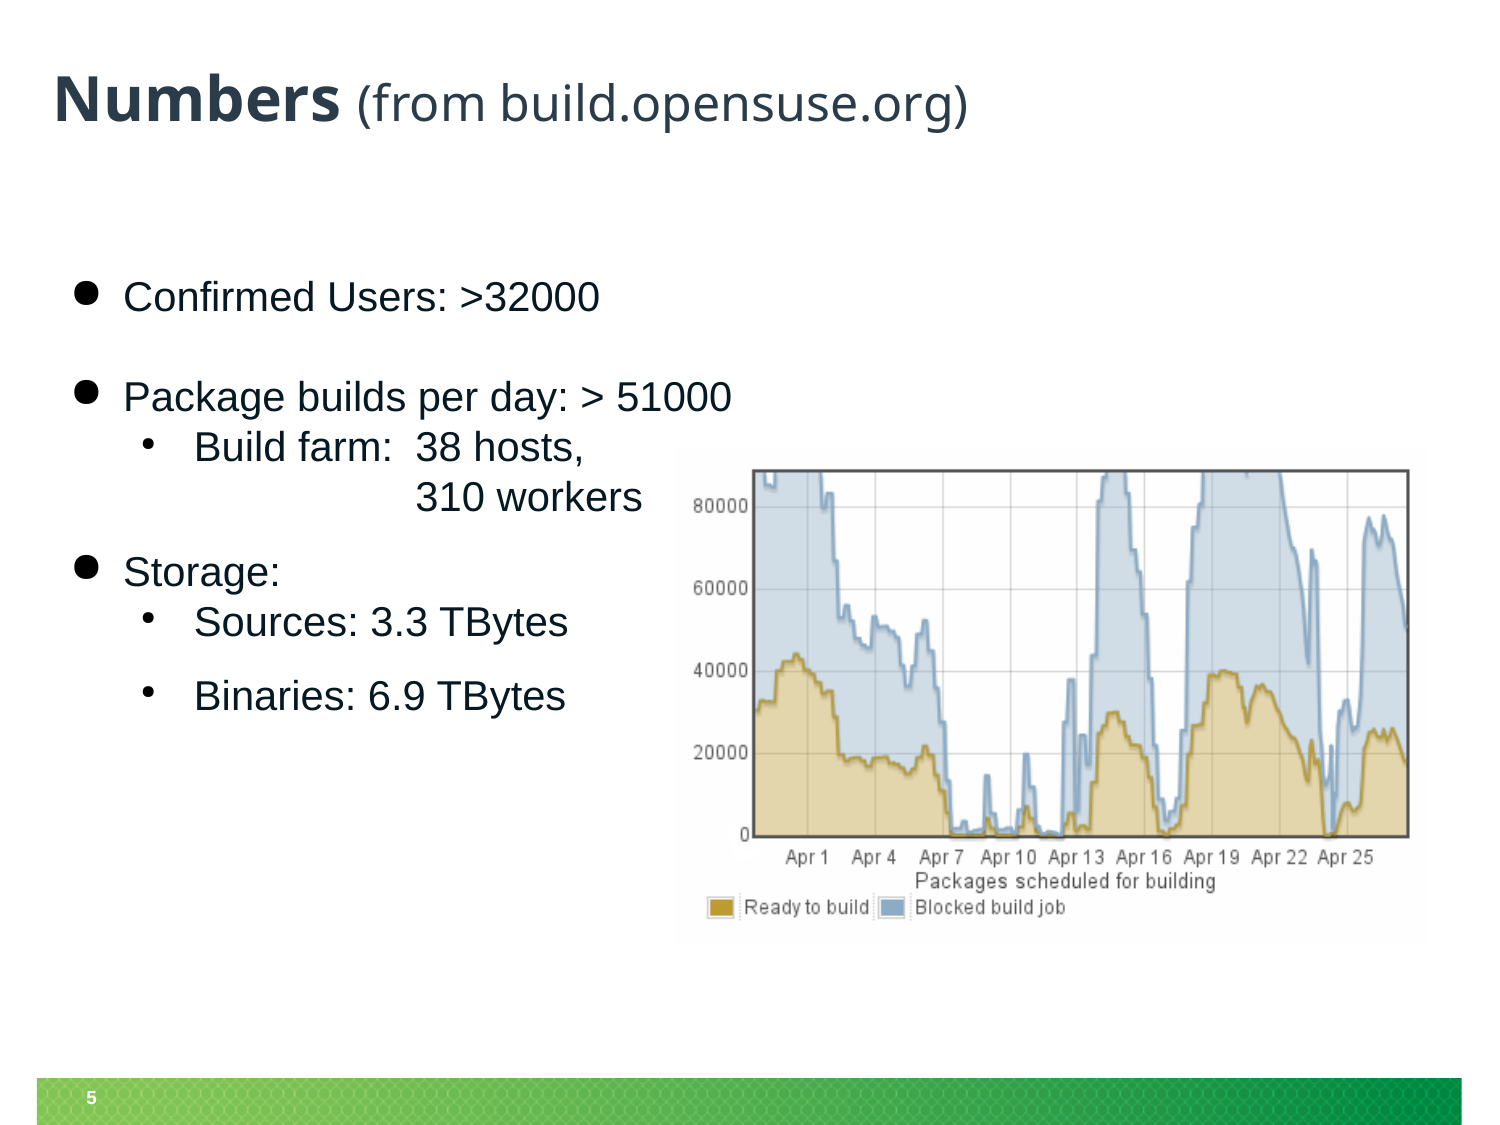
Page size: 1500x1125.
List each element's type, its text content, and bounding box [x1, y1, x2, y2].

title Numbers (from build.opensuse.org) [37, 51, 1388, 209]
picture [36, 1078, 1462, 1125]
list Confirmed Users: >32000 Package builds per day: > 51000 Build farm: 38 hosts, 310 workers Storage: Sources: 3.3 TBytes Binaries: 6.9 TBytes [37, 262, 1388, 1005]
picture [675, 447, 1426, 946]
